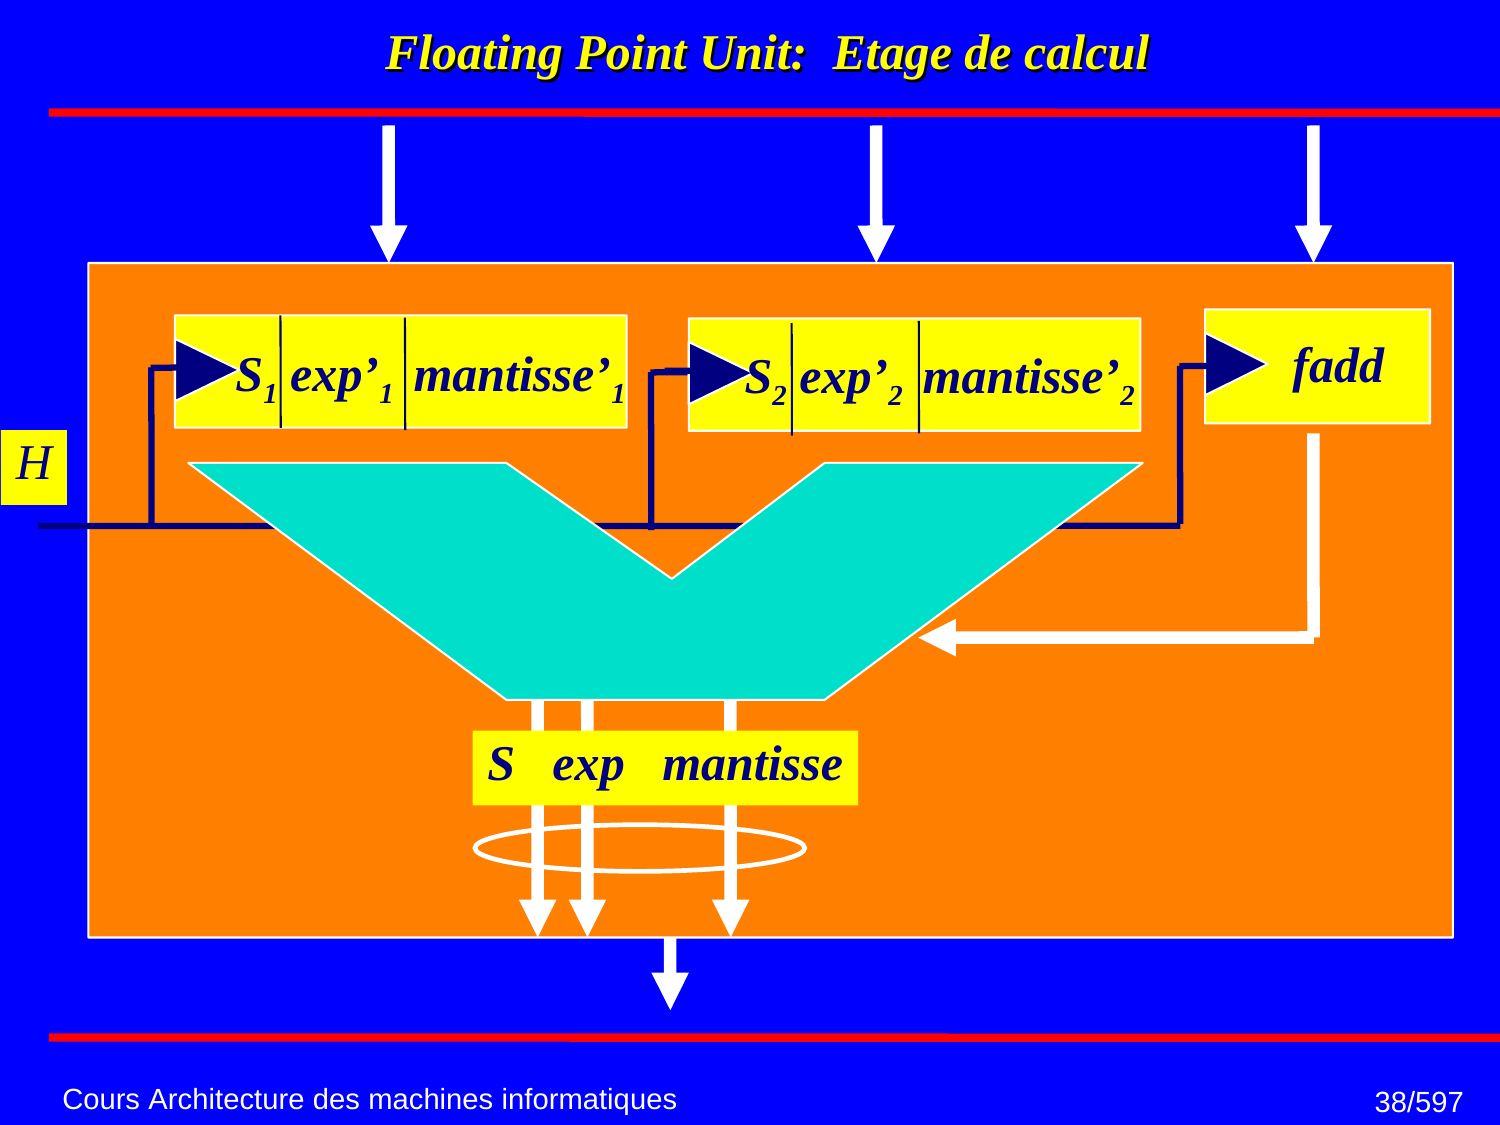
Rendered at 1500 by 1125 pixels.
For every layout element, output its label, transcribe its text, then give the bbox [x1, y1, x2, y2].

text_box [538, 870, 587, 938]
text_box H [0, 430, 67, 498]
title Floating Point Unit: Etage de calcul [141, 15, 1406, 88]
text_box [88, 262, 1453, 938]
text_box fadd [1277, 332, 1400, 401]
text_box [588, 871, 730, 938]
text_box [544, 829, 581, 867]
text_box S2 exp’2 mantisse’2 [729, 341, 1151, 417]
text_box [594, 828, 724, 869]
text_box [478, 833, 531, 863]
text_box S1 exp’1 mantisse’1 [220, 338, 641, 414]
text_box [0, 498, 67, 505]
text_box S exp mantisse [472, 730, 859, 799]
text_box [737, 832, 801, 864]
